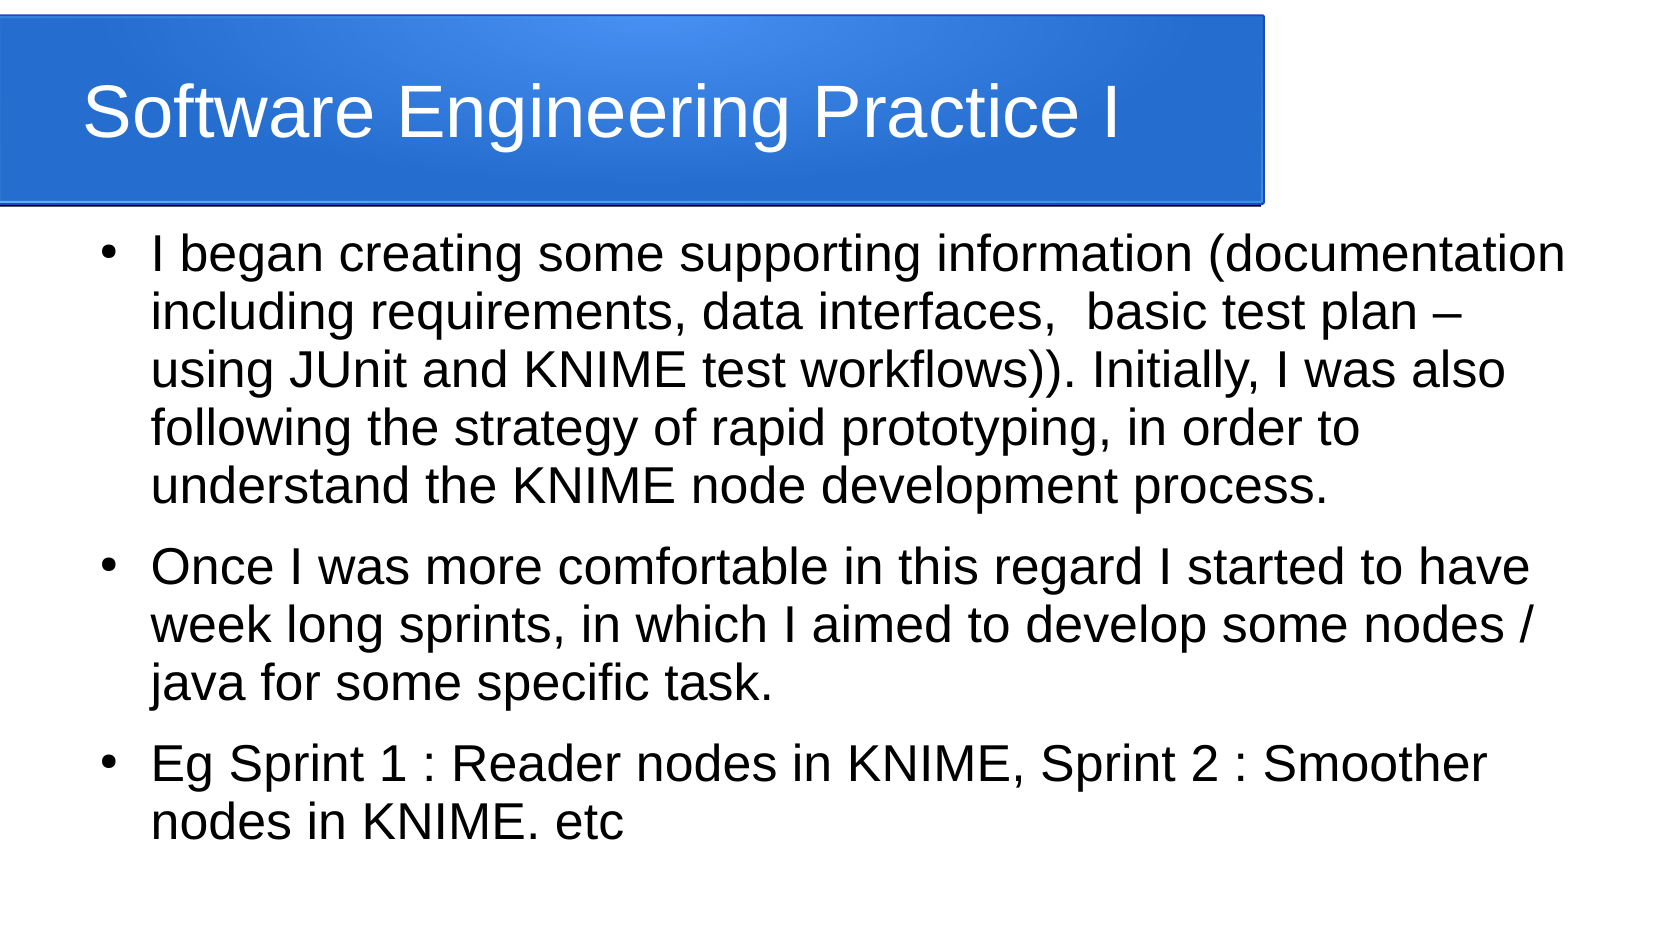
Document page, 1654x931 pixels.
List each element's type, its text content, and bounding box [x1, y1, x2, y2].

list I began creating some supporting information (documentation including requirements, data interfaces, basic test plan – using JUnit and KNIME test workflows)). Initially, I was also following the strategy of rapid prototyping, in order to understand the KNIME node development process. Once I was more comfortable in this regard I started to have week long sprints, in which I aimed to develop some nodes / java for some specific task. Eg Sprint 1 : Reader nodes in KNIME, Sprint 2 : Smoother nodes in KNIME. etc [82, 224, 1571, 886]
title Software Engineering Practice I [82, 35, 1235, 189]
